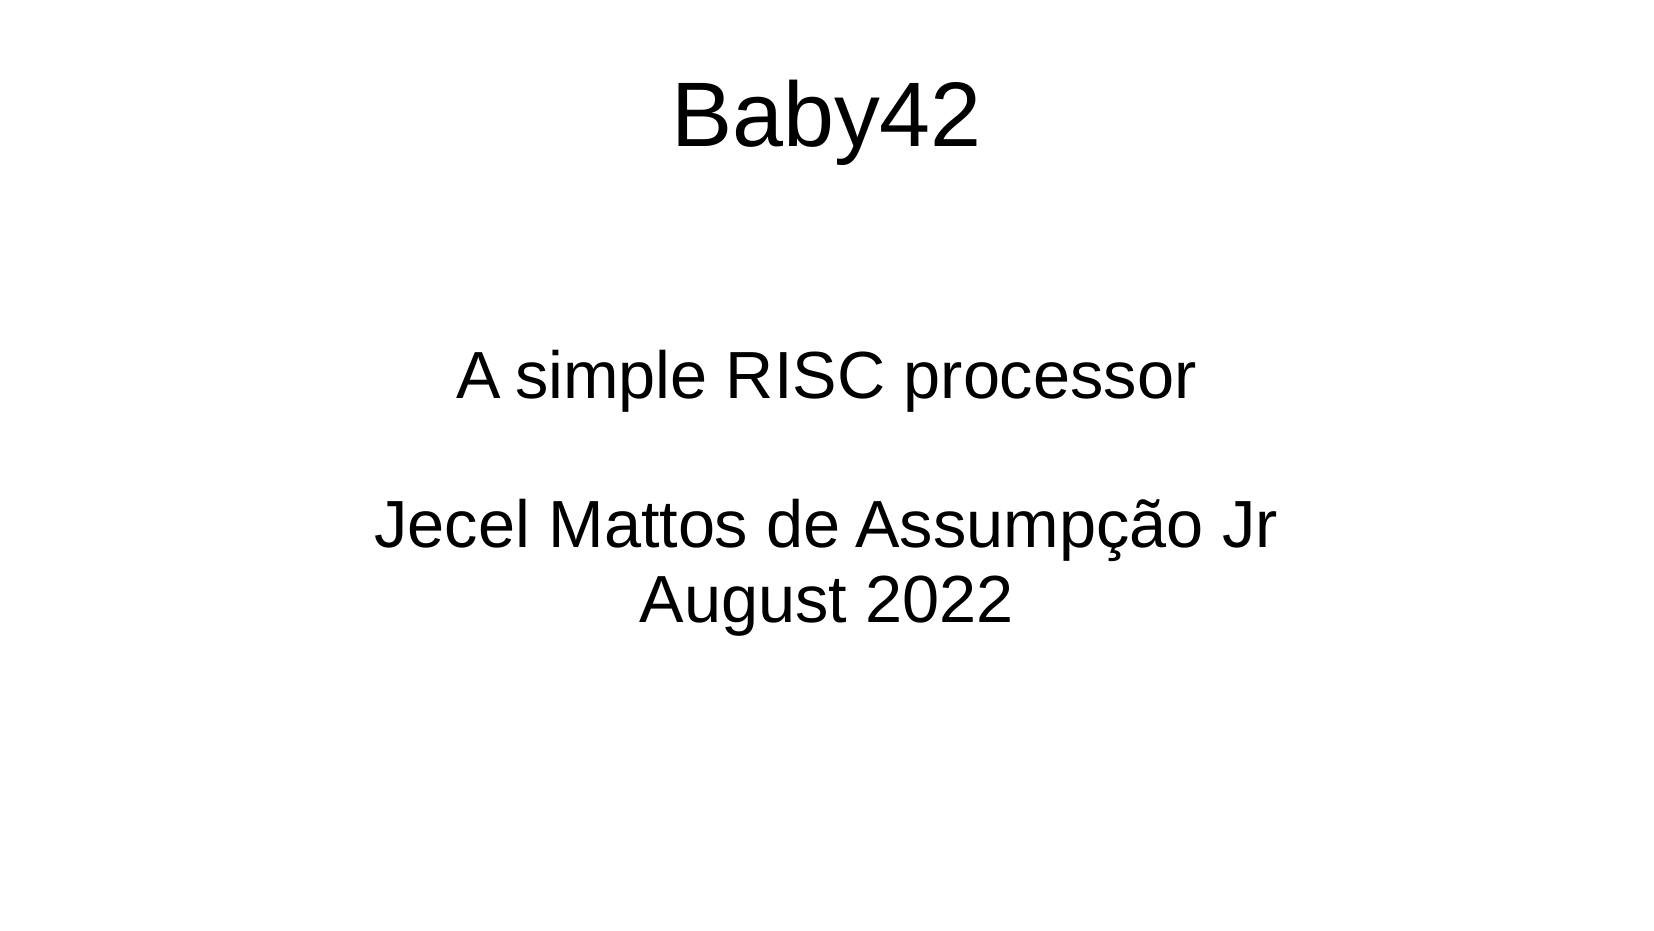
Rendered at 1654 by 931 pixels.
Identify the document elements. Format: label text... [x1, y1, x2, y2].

title Baby42 [82, 37, 1571, 193]
subtitle A simple RISC processor Jecel Mattos de Assumpção Jr August 2022 [82, 217, 1571, 758]
